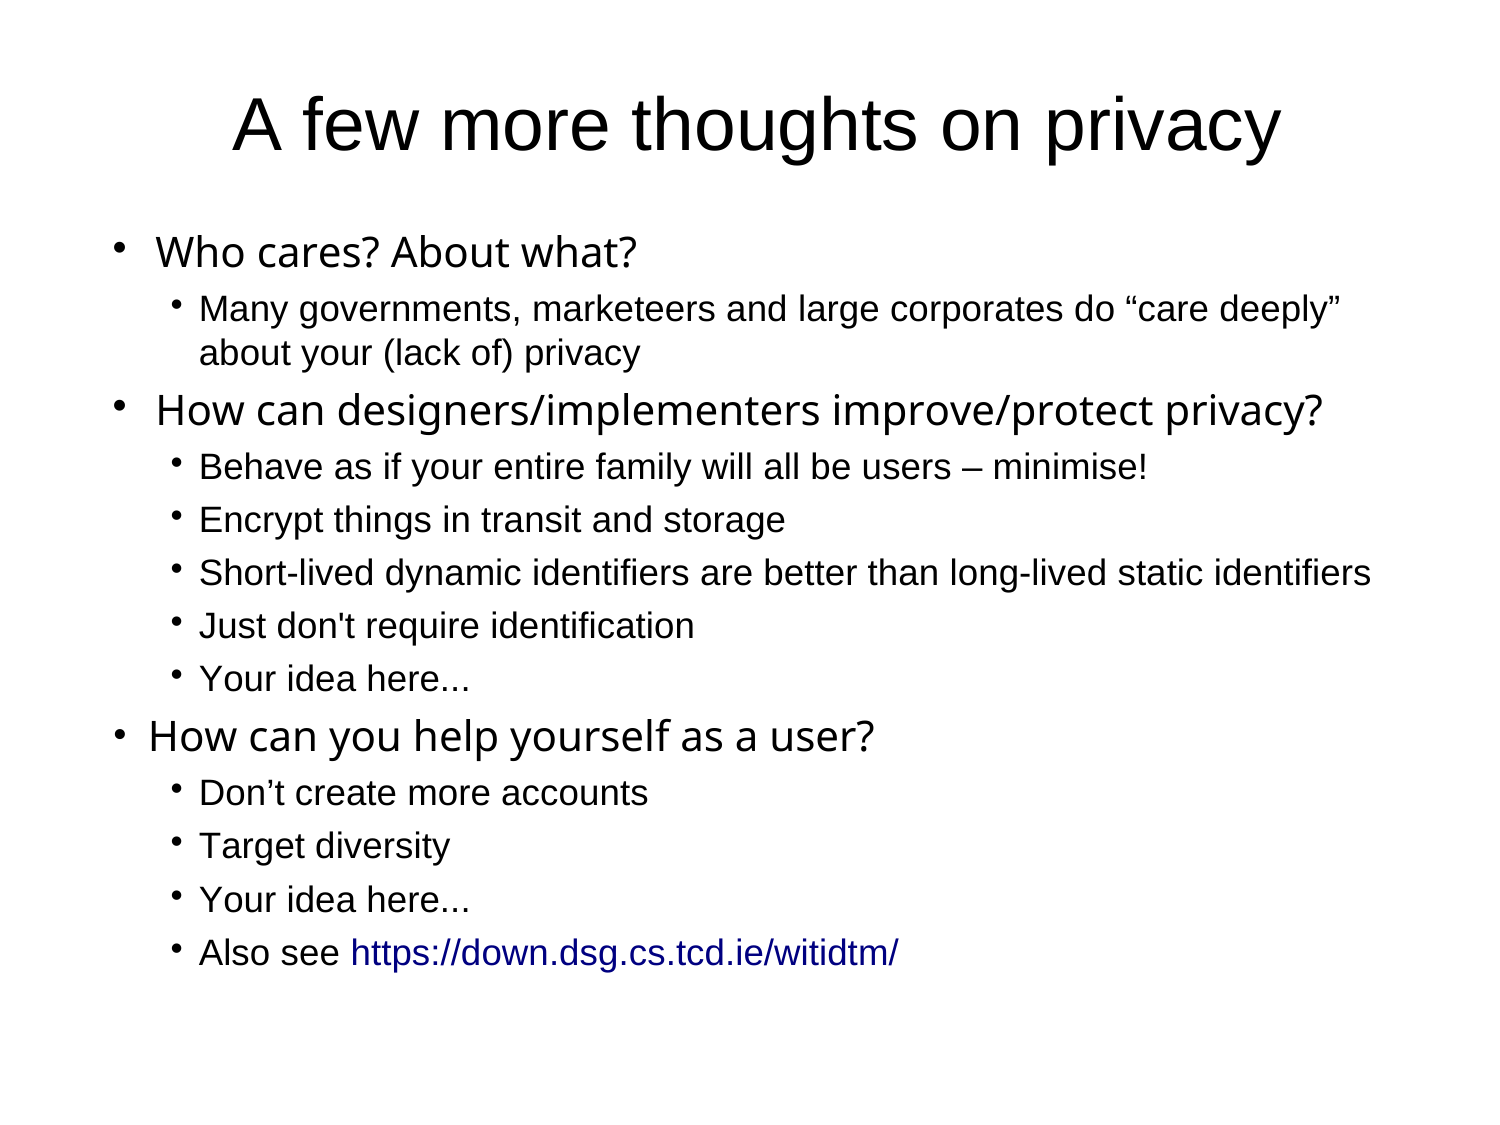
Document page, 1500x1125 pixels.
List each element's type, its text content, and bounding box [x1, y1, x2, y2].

list Who cares? About what? Many governments, marketeers and large corporates do “care deeply” about your (lack of) privacy How can designers/implementers improve/protect privacy? Behave as if your entire family will all be users – minimise! Encrypt things in transit and storage Short-lived dynamic identifiers are better than long-lived static identifiers Just don't require identification Your idea here... How can you help yourself as a user? Don’t create more accounts Target diversity Your idea here... Also see https://down.dsg.cs.tcd.ie/witidtm/ [112, 224, 1382, 994]
title A few more thoughts on privacy [112, 29, 1382, 212]
